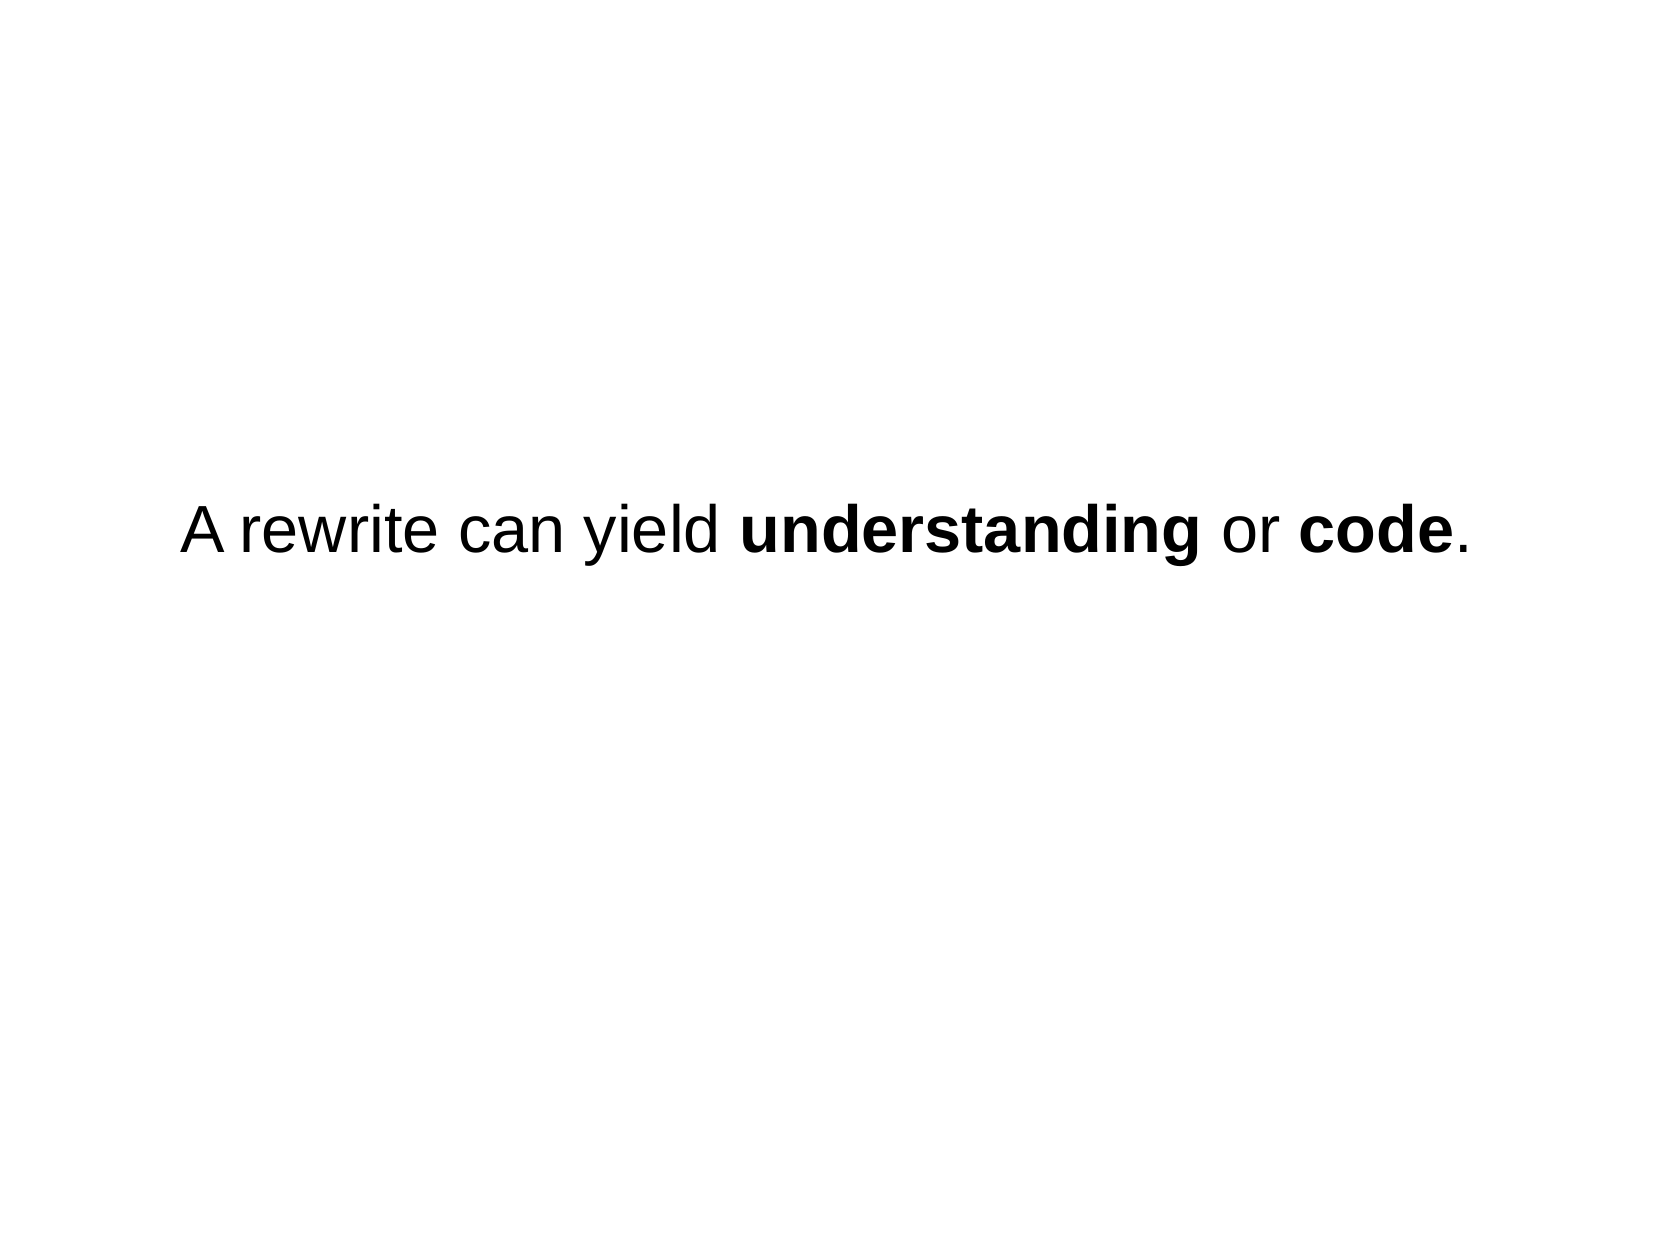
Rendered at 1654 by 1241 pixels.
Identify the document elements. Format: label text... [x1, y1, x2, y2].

subtitle A rewrite can yield understanding or code. [82, 49, 1571, 1010]
